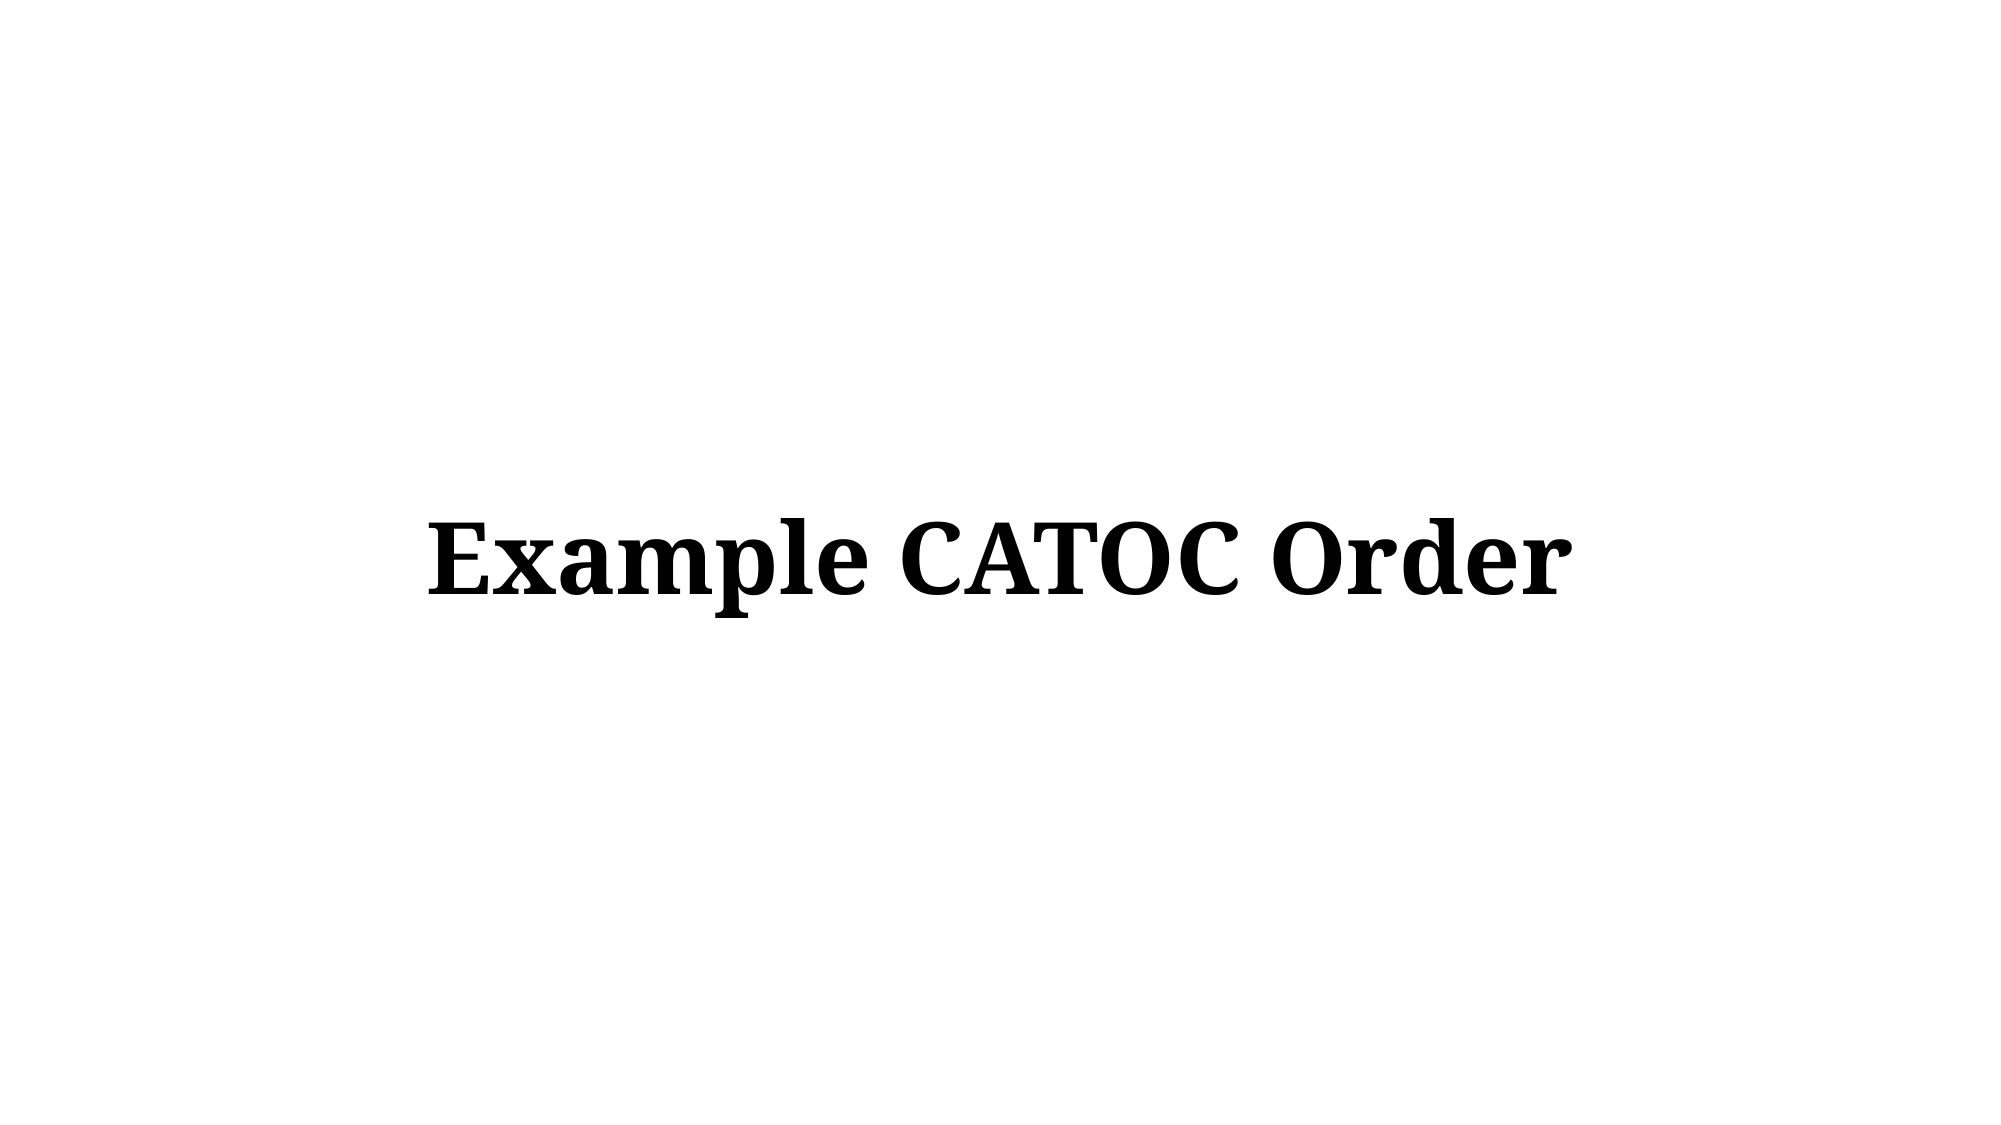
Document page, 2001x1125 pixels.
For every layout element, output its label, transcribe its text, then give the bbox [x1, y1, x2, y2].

title Example CATOC Order [175, 430, 1826, 695]
